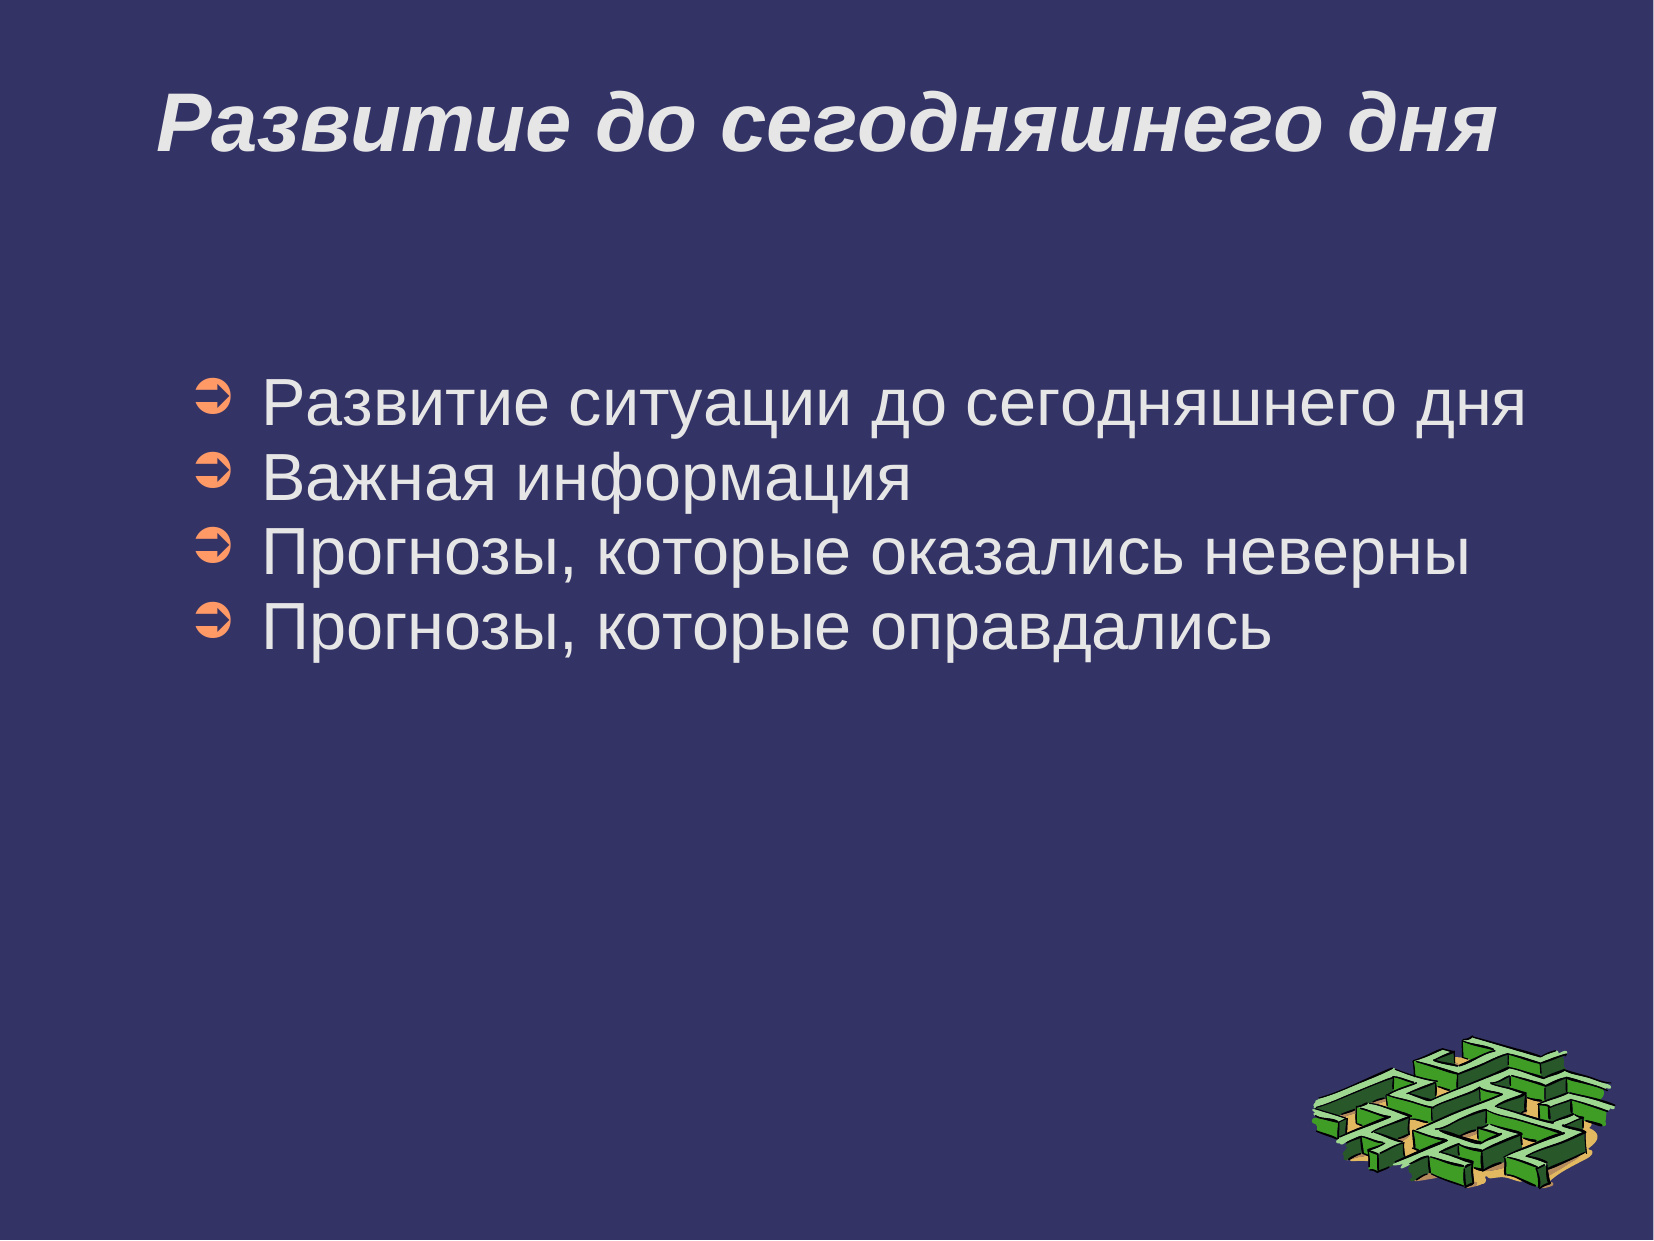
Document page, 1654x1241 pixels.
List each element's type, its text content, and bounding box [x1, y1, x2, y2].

list Развитие ситуации до сегодняшнего дня Важная информация Прогнозы, которые оказались неверны Прогнозы, которые оправдались [178, 364, 1570, 1147]
title Развитие до сегодняшнего дня [121, 19, 1534, 227]
